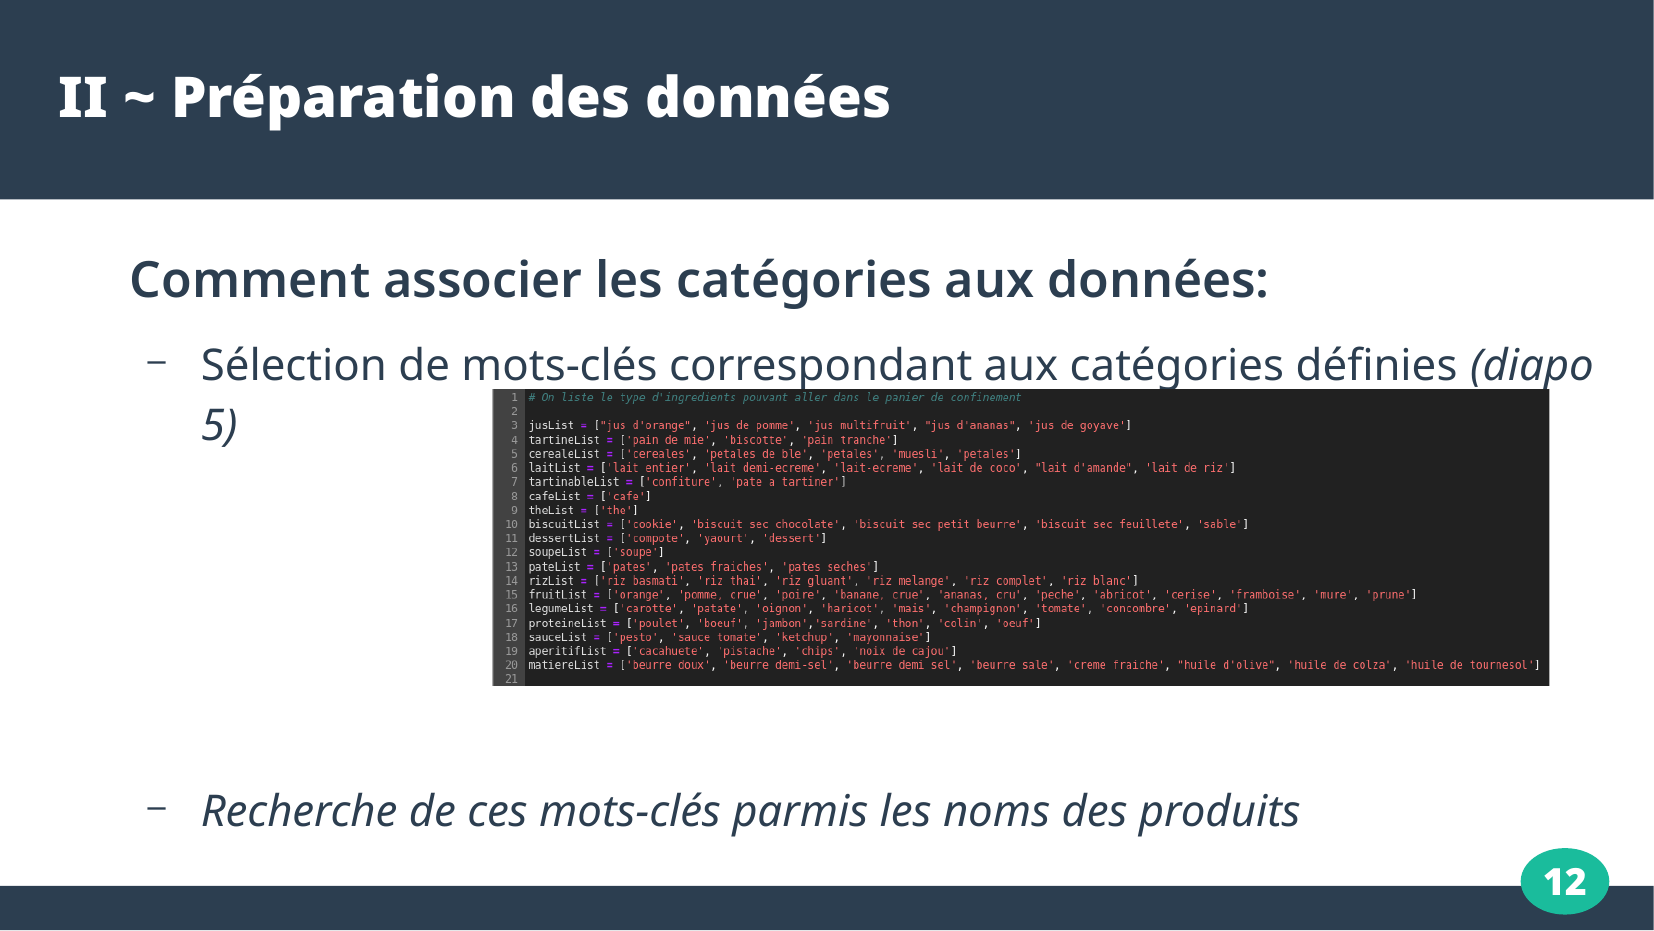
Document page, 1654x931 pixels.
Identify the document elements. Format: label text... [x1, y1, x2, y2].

list Comment associer les catégories aux données: Sélection de mots-clés correspondant aux catégories définies (diapo 5) Recherche de ces mots-clés parmis les noms des produits [59, 243, 1595, 864]
title II ~ Préparation des données [59, 37, 1595, 155]
picture [492, 389, 1550, 686]
